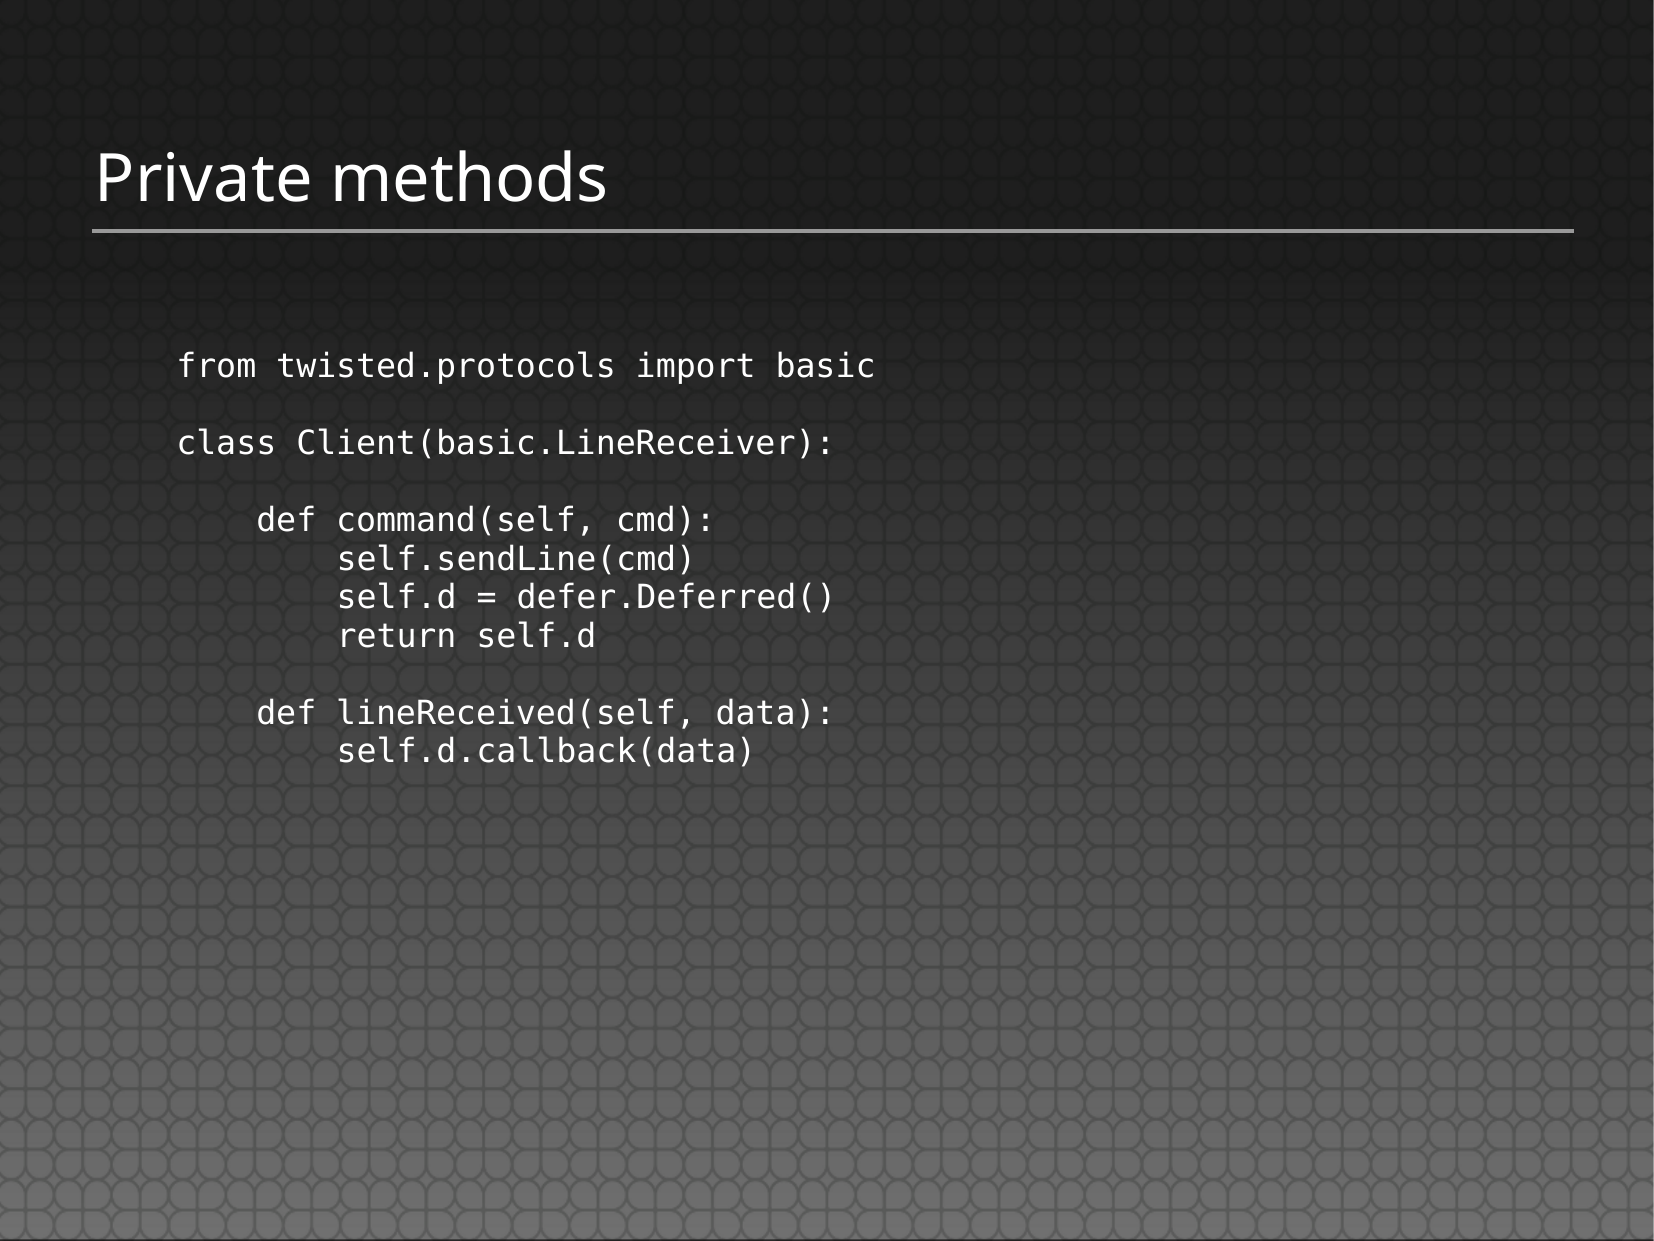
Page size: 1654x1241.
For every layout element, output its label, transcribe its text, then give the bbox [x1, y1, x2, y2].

title self.sendLine(cmd) [176, 284, 1422, 834]
title Private methods [94, 100, 1426, 251]
picture [0, 0, 1654, 1241]
